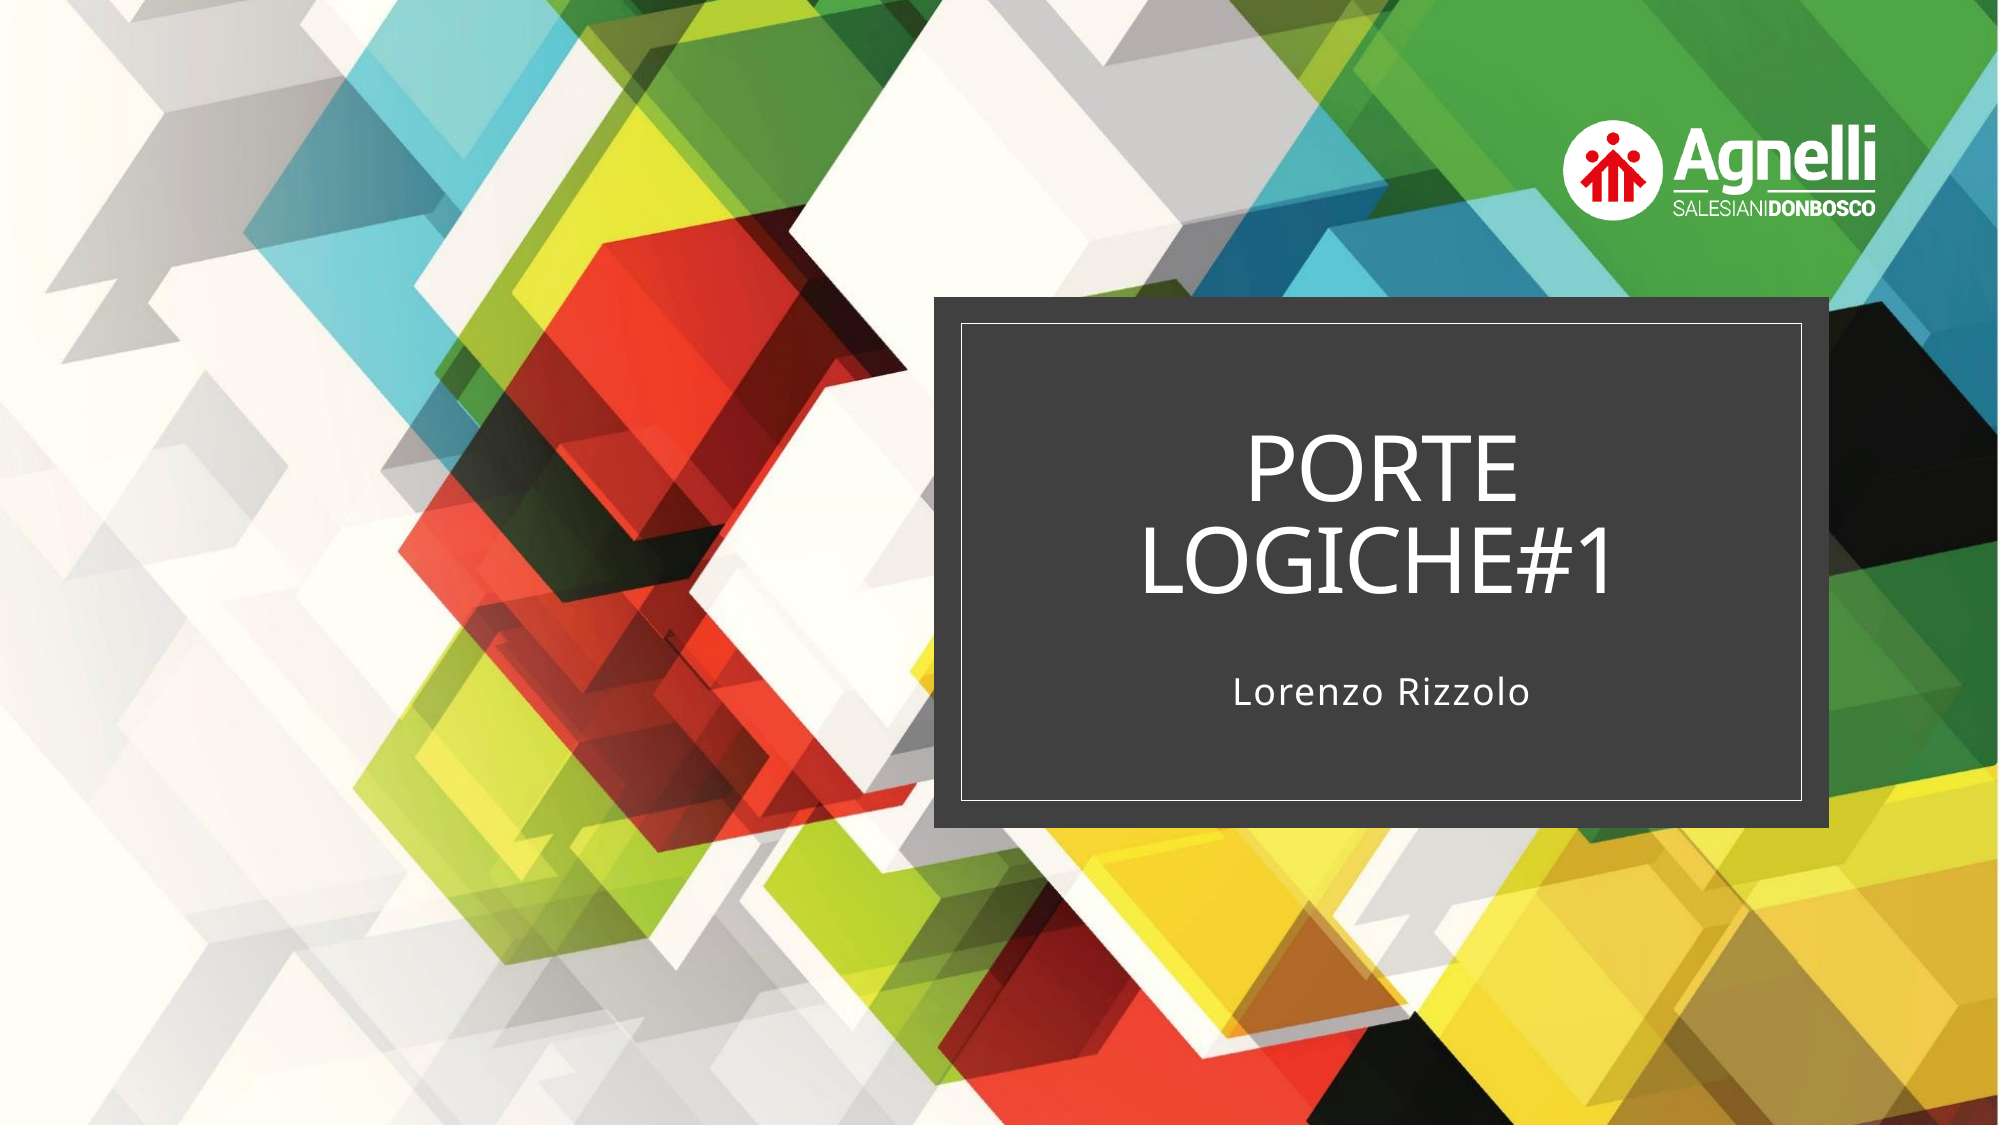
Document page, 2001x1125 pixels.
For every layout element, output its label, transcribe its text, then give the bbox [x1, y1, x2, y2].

title PORTE LOGICHE#1 [989, 386, 1774, 654]
picture [0, 0, 2000, 1125]
subtitle Lorenzo Rizzolo [989, 655, 1774, 748]
text_box [934, 297, 1829, 828]
